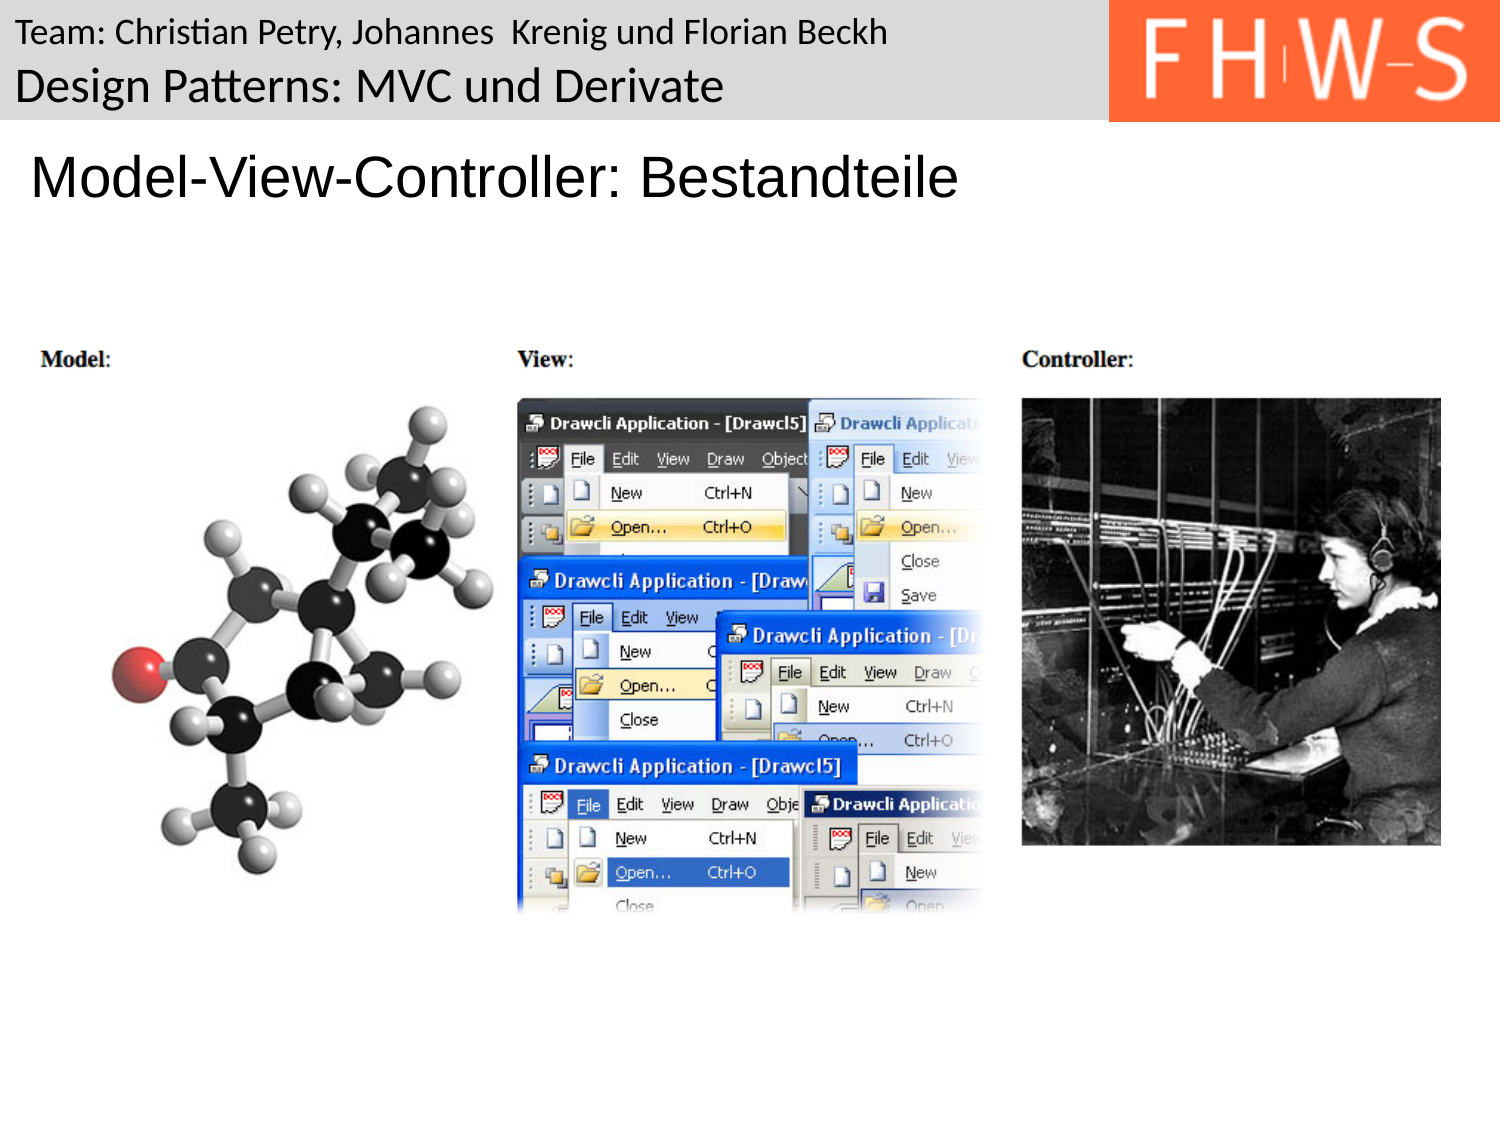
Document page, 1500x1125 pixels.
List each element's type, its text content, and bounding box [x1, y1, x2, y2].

picture [35, 342, 1441, 914]
text_box Model-View-Controller: Bestandteile [16, 141, 1034, 206]
picture [1109, 0, 1500, 122]
